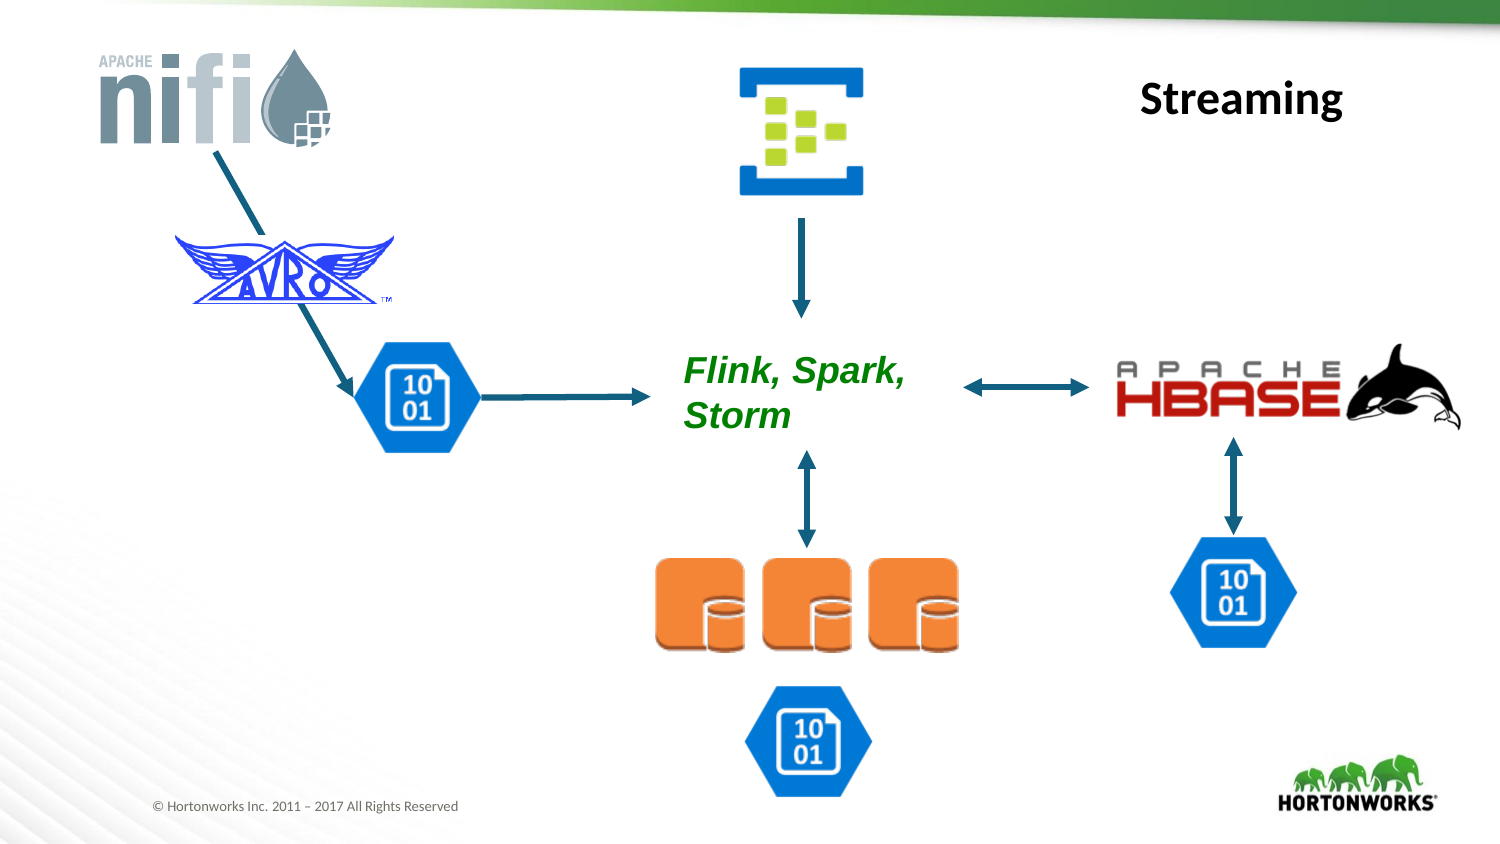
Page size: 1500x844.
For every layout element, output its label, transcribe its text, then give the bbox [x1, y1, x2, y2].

picture [0, 0, 1500, 844]
text_box Flink, Spark, Storm [668, 338, 922, 444]
title Streaming [1130, 76, 1371, 125]
